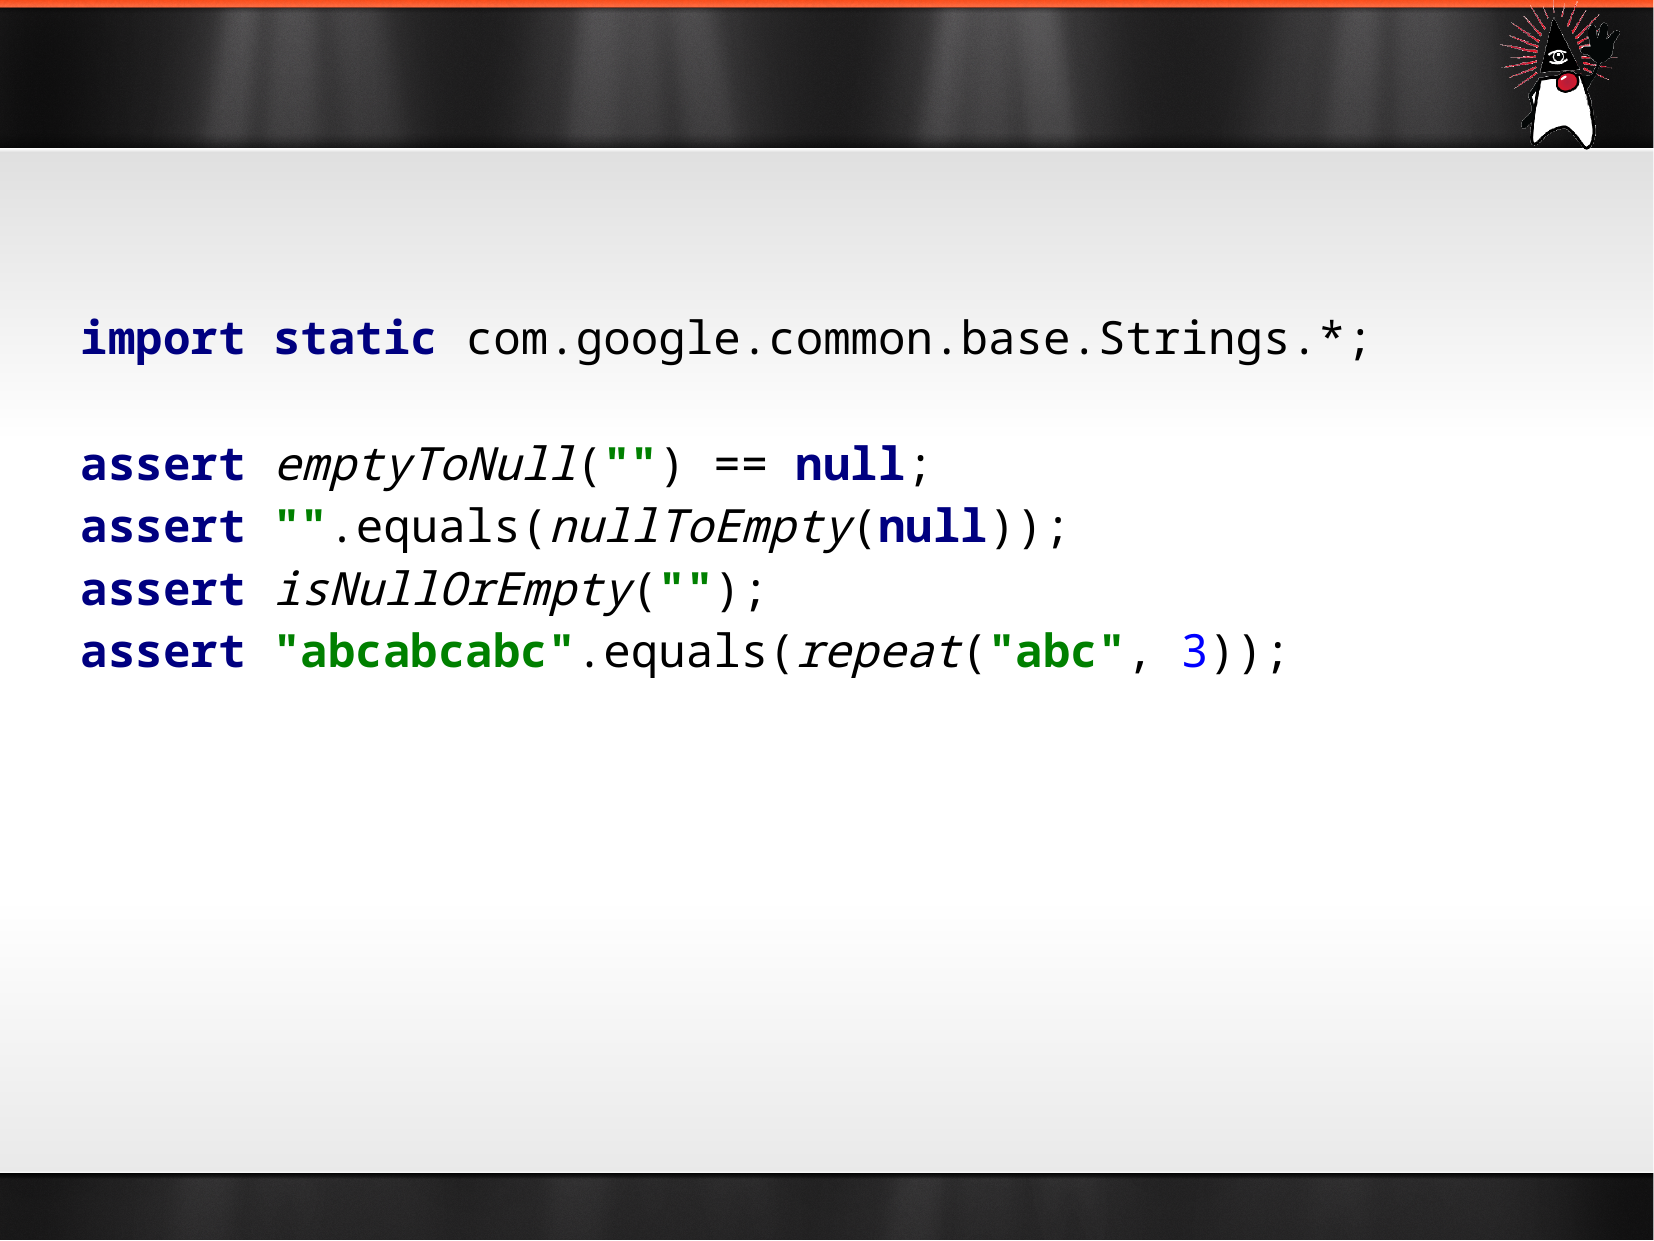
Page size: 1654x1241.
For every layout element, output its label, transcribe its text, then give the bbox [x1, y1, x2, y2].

subtitle import static com.google.common.base.Strings.*; assert emptyToNull("") == null; assert "".equals(nullToEmpty(null)); assert isNullOrEmpty(""); assert "abcabcabc".equals(repeat("abc", 3)); [80, 305, 1654, 1125]
picture [0, 0, 1654, 1240]
